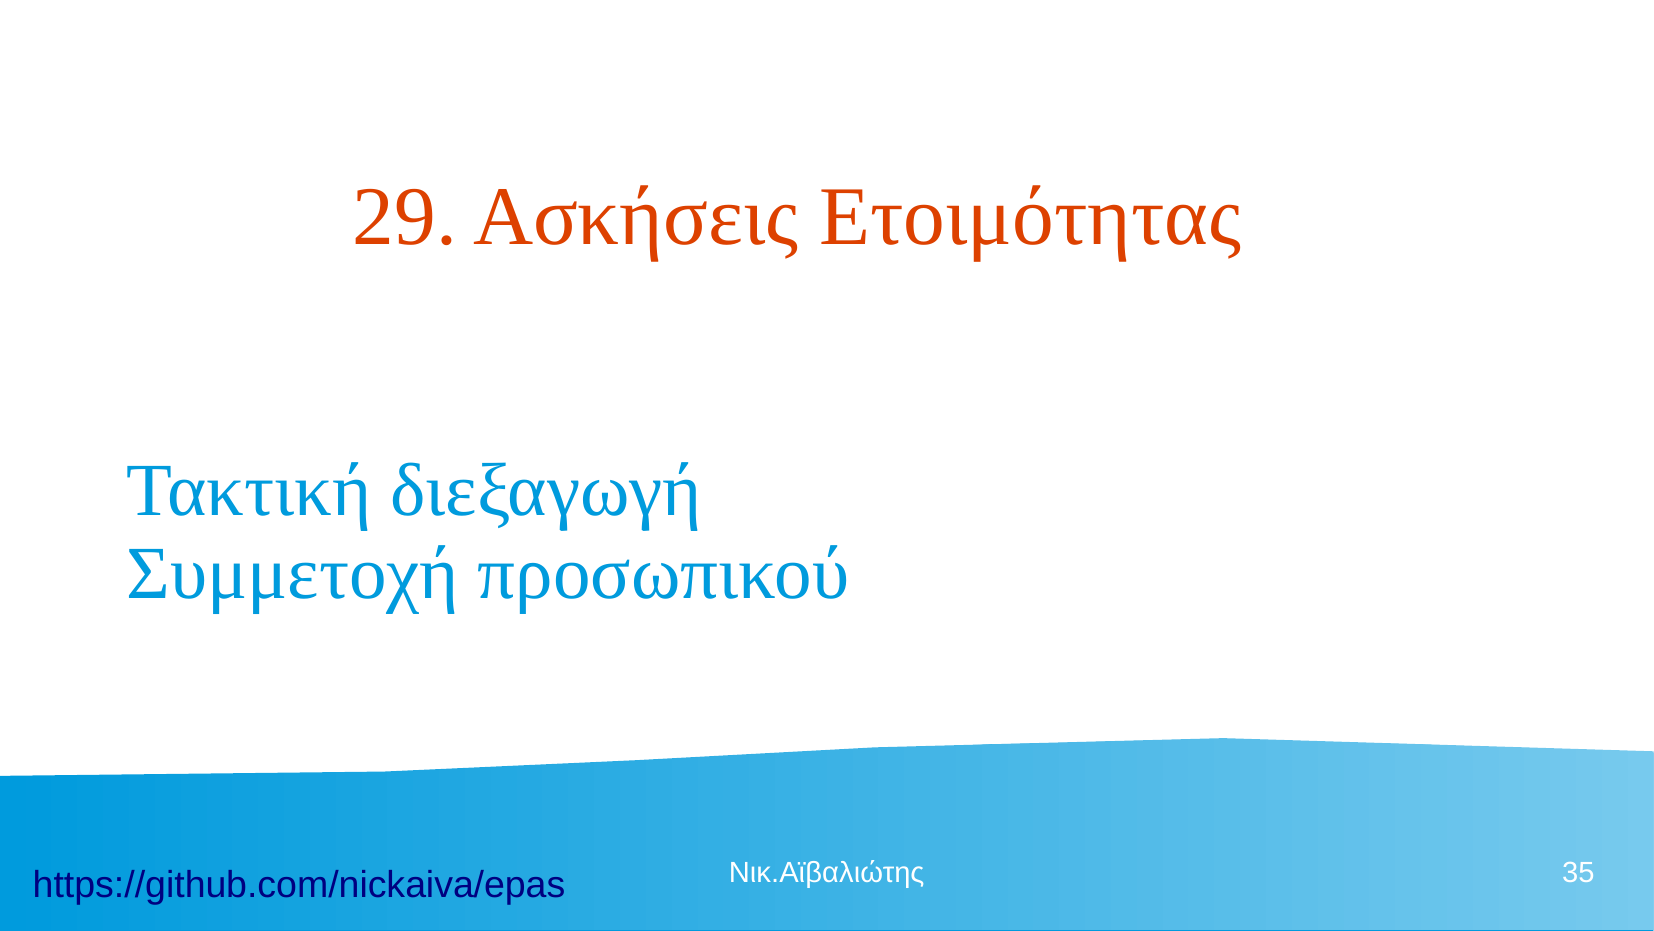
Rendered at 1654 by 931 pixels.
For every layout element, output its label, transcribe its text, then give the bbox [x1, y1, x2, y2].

list Τακτική διεξαγωγή Συμμετοχή προσωπικού [55, 448, 1592, 715]
title 29. Ασκήσεις Ετοιμότητας [59, 169, 1536, 355]
